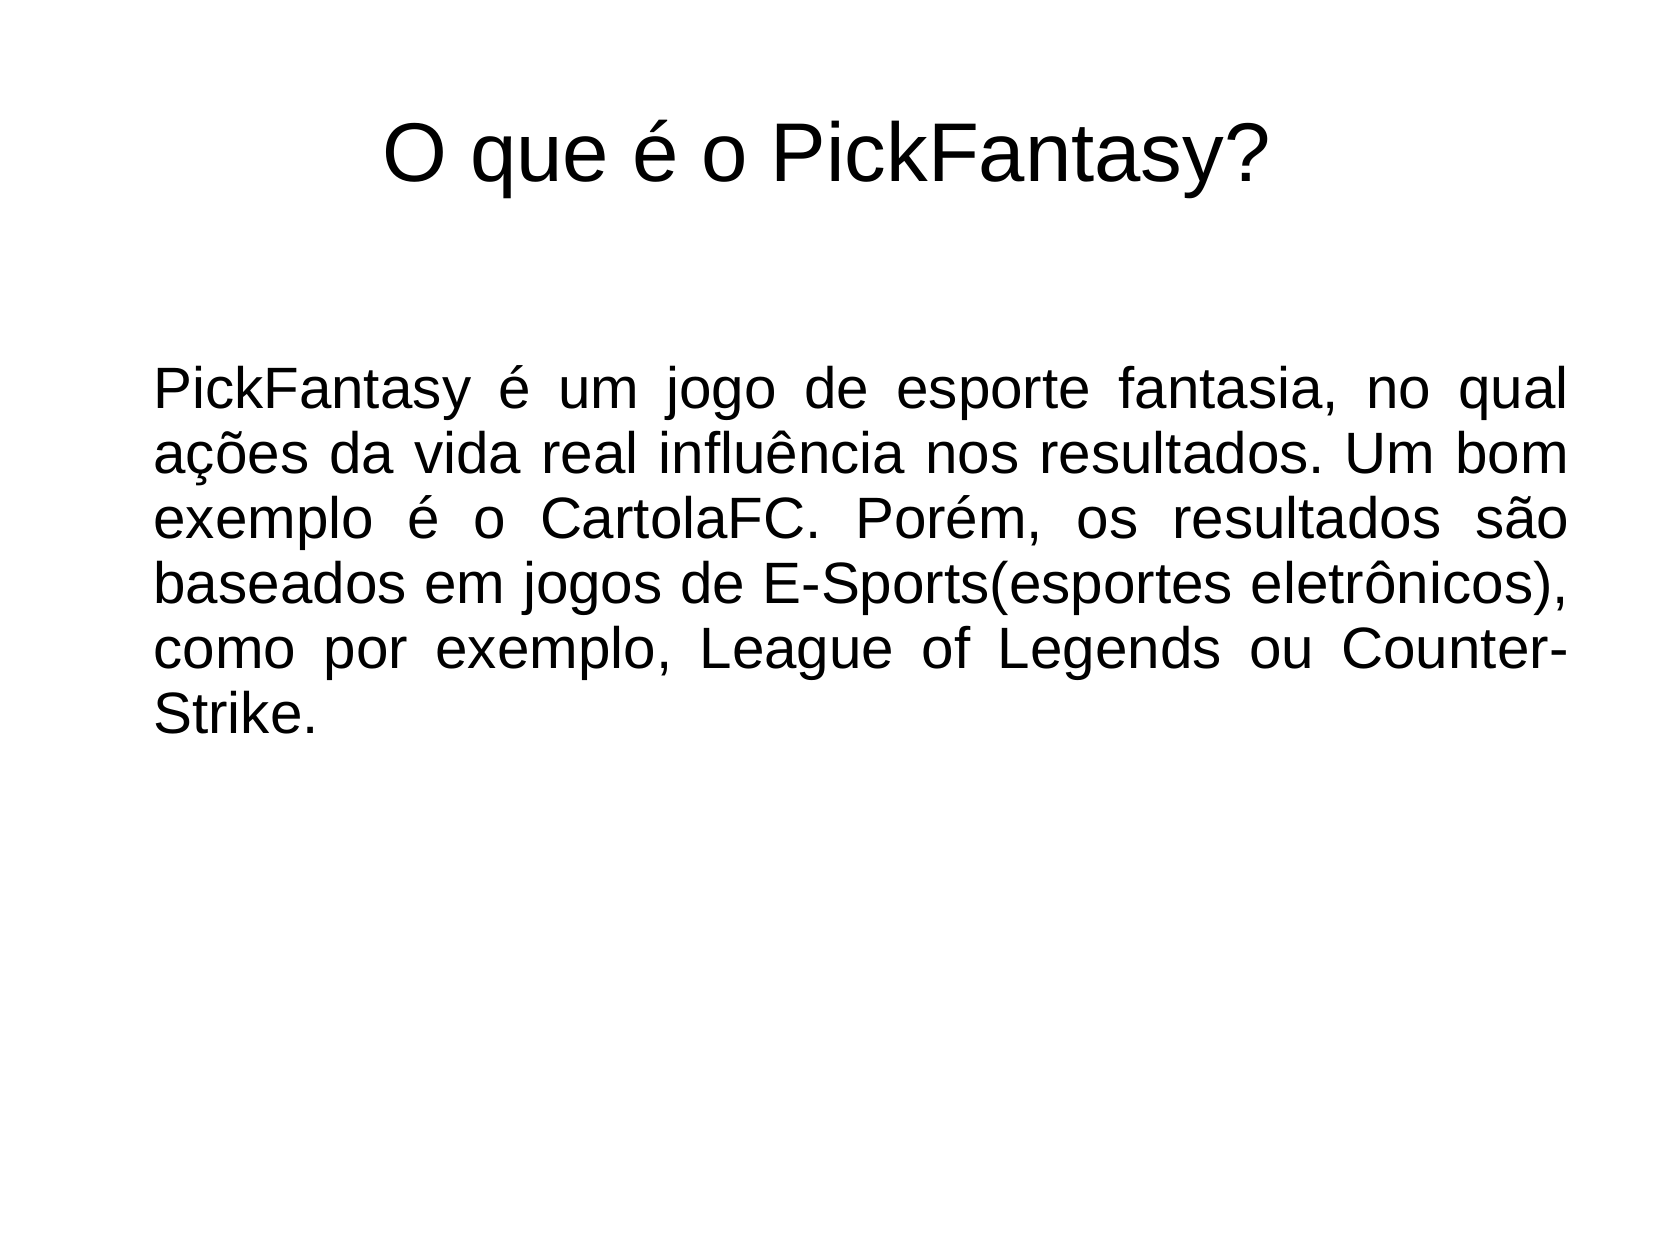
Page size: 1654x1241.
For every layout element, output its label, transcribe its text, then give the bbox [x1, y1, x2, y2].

list PickFantasy é um jogo de esporte fantasia, no qual ações da vida real influência nos resultados. Um bom exemplo é o CartolaFC. Porém, os resultados são baseados em jogos de E-Sports(esportes eletrônicos), como por exemplo, League of Legends ou Counter-Strike. [82, 355, 1571, 1075]
title O que é o PickFantasy? [82, 49, 1571, 257]
